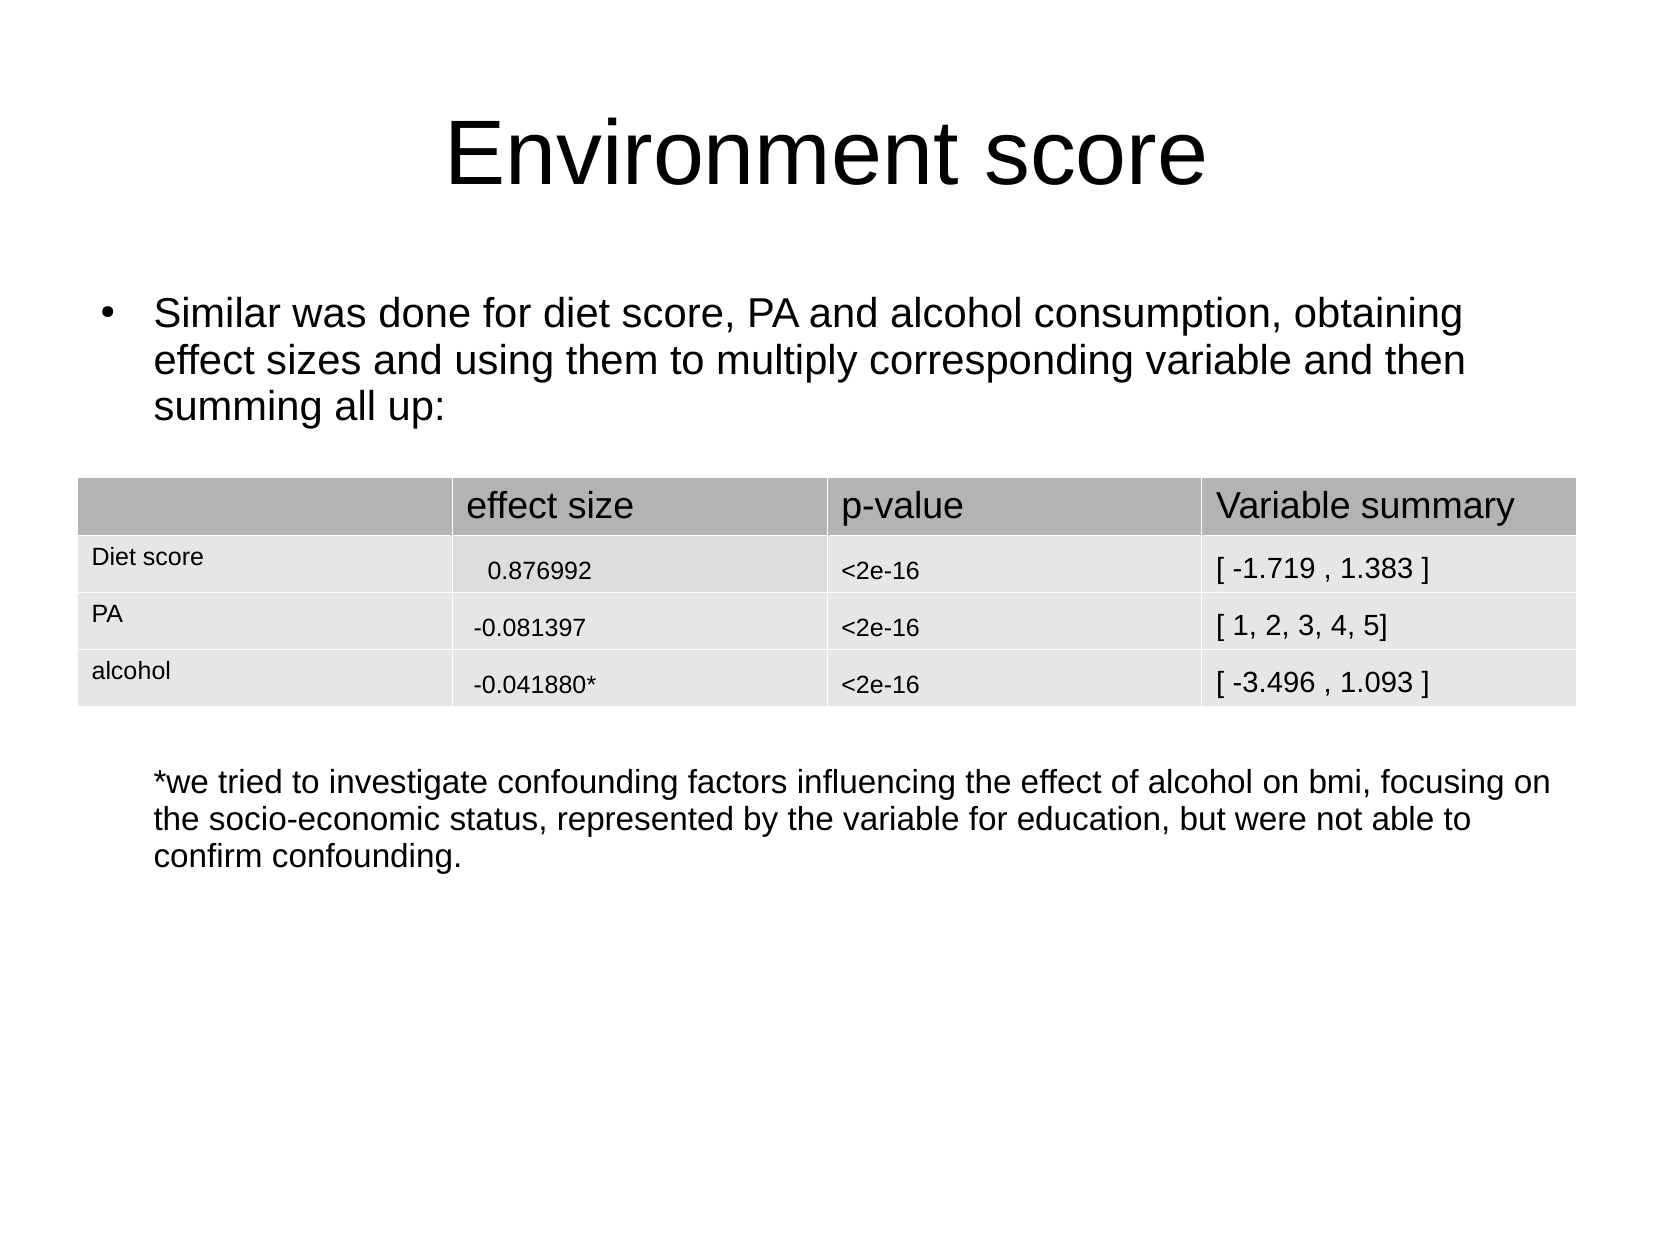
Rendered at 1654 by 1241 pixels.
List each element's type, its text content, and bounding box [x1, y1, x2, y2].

table_cell [ 1, 2, 3, 4, 5] [1202, 593, 1576, 649]
table_cell [ -1.719 , 1.383 ] [1202, 536, 1576, 592]
table_header [78, 478, 452, 535]
title Environment score [82, 49, 1571, 257]
table_cell <2e-16 [828, 650, 1201, 706]
table_cell <2e-16 [828, 536, 1201, 592]
table_cell [ -3.496 , 1.093 ] [1202, 650, 1576, 706]
table_cell 0.876992 [453, 536, 827, 592]
table_cell <2e-16 [828, 593, 1201, 649]
table_header p-value [828, 478, 1201, 535]
table_header Variable summary [1202, 478, 1576, 535]
table_cell Diet score [78, 536, 452, 592]
table_cell -0.041880* [453, 650, 827, 706]
table_cell -0.081397 [453, 593, 827, 649]
list Similar was done for diet score, PA and alcohol consumption, obtaining effect sizes and using them to multiply corresponding variable and then summing all up: *we tried to investigate confounding factors influencing the effect of alcohol on bmi, focusing on the socio-economic status, represented by the variable for education, but were not able to confirm confounding. [82, 290, 1571, 477]
table_header effect size [453, 478, 827, 535]
table_cell PA [78, 593, 452, 649]
list Similar was done for diet score, PA and alcohol consumption, obtaining effect sizes and using them to multiply corresponding variable and then summing all up: *we tried to investigate confounding factors influencing the effect of alcohol on bmi, focusing on the socio-economic status, represented by the variable for education, but were not able to confirm confounding. [82, 707, 1571, 1010]
table_cell alcohol [78, 650, 452, 706]
